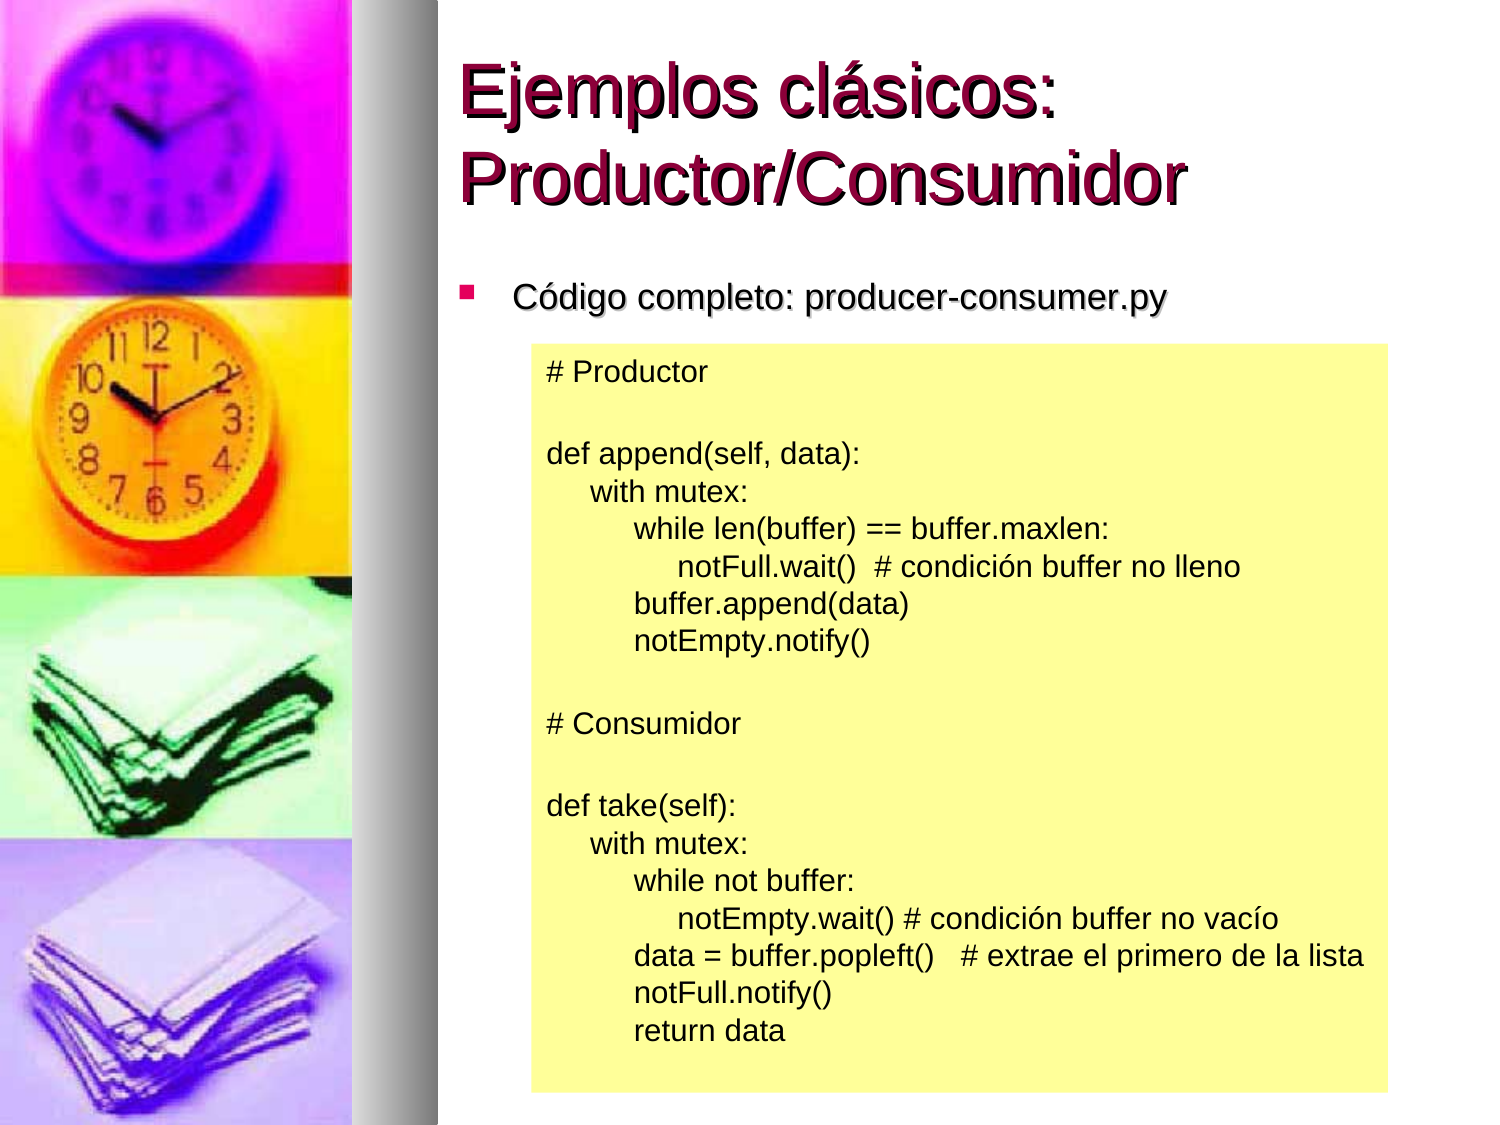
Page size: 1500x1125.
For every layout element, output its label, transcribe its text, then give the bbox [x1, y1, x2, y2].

title Ejemplos clásicos: Productor/Consumidor [442, 29, 1493, 230]
text_box # Productor def append(self, data): with mutex: while len(buffer) == buffer.maxlen: notFull.wait() # condición buffer no lleno buffer.append(data) notEmpty.notify() # Consumidor def take(self): with mutex: while not buffer: notEmpty.wait() # condición buffer no vacío data = buffer.popleft() # extrae el primero de la lista notFull.notify() return data [531, 343, 1388, 1093]
picture [0, 0, 352, 1125]
list Código completo: producer-consumer.py [442, 265, 1493, 325]
